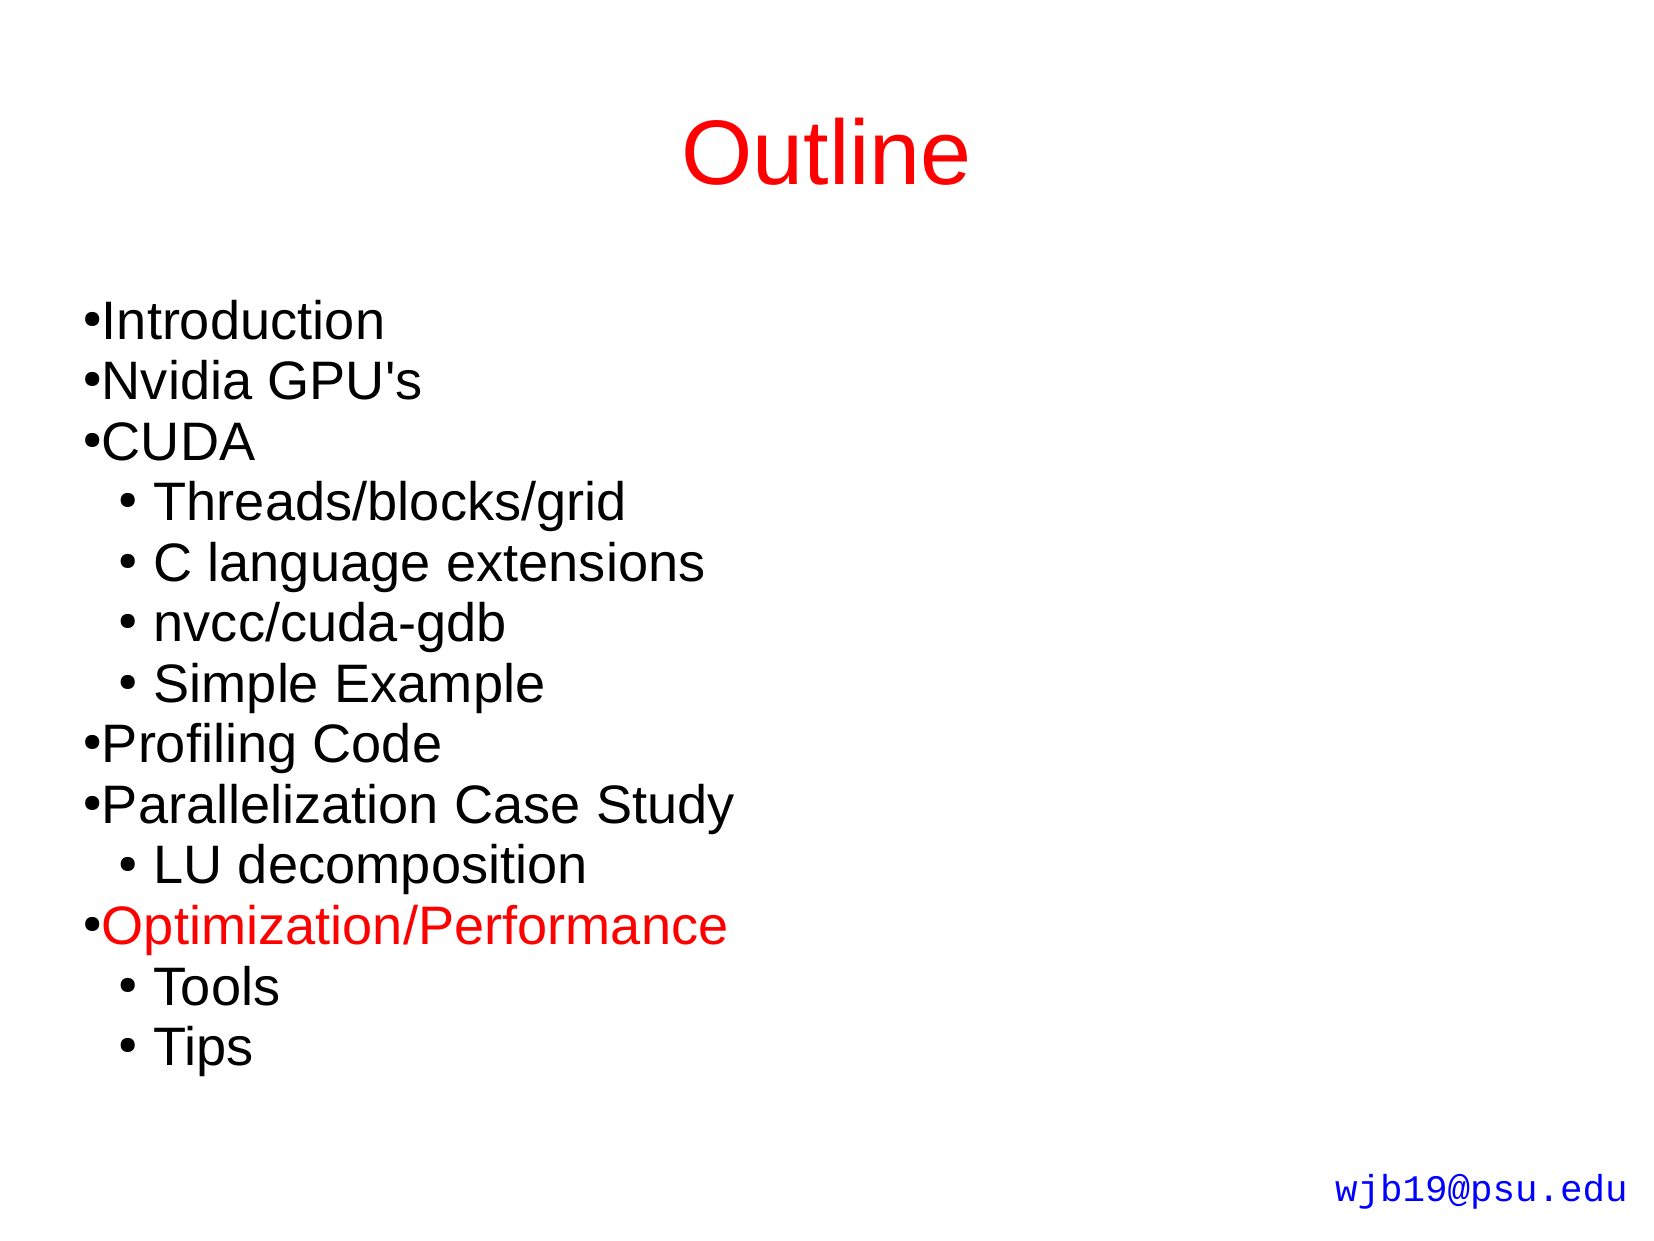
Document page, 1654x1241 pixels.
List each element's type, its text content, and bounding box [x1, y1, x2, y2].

title Outline [82, 49, 1571, 257]
subtitle Introduction Nvidia GPU's CUDA Threads/blocks/grid C language extensions nvcc/cuda-gdb Simple Example Profiling Code Parallelization Case Study LU decomposition Optimization/Performance Tools Tips [82, 290, 1571, 1109]
text_box wjb19@psu.edu [1320, 1162, 1643, 1220]
